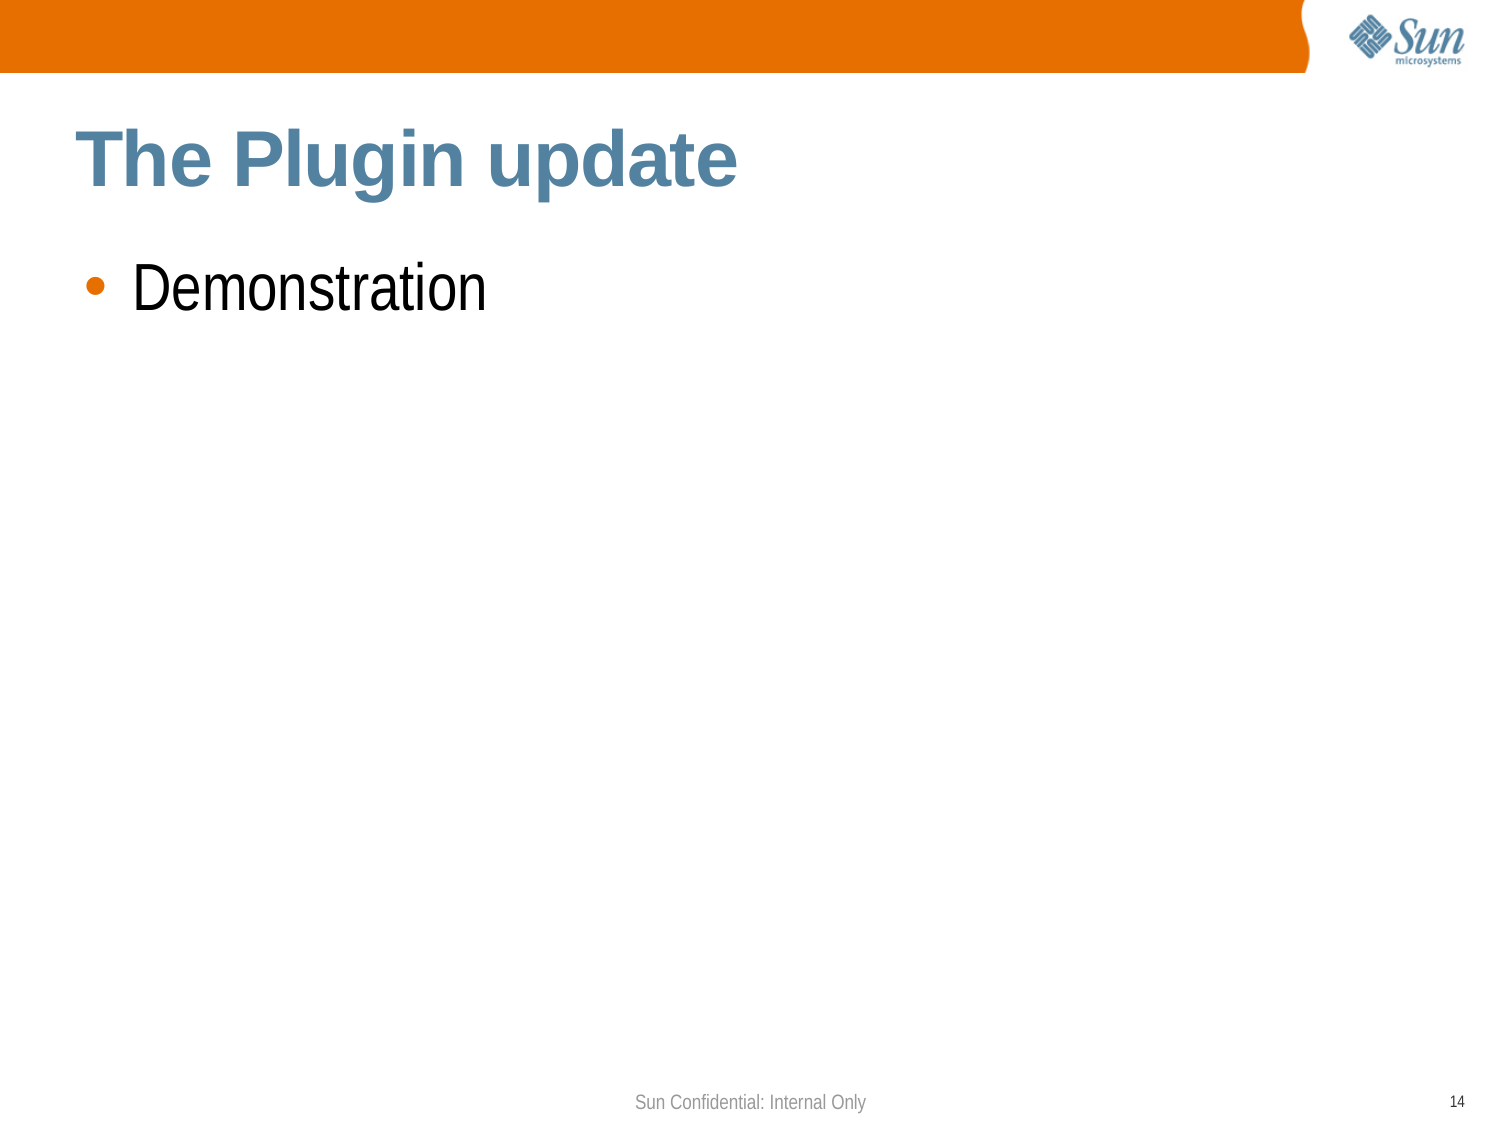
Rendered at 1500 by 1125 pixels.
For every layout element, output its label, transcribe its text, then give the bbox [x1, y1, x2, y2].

title The Plugin update [75, 123, 1437, 227]
list Demonstration [64, 258, 1401, 1062]
picture [0, 0, 1500, 73]
